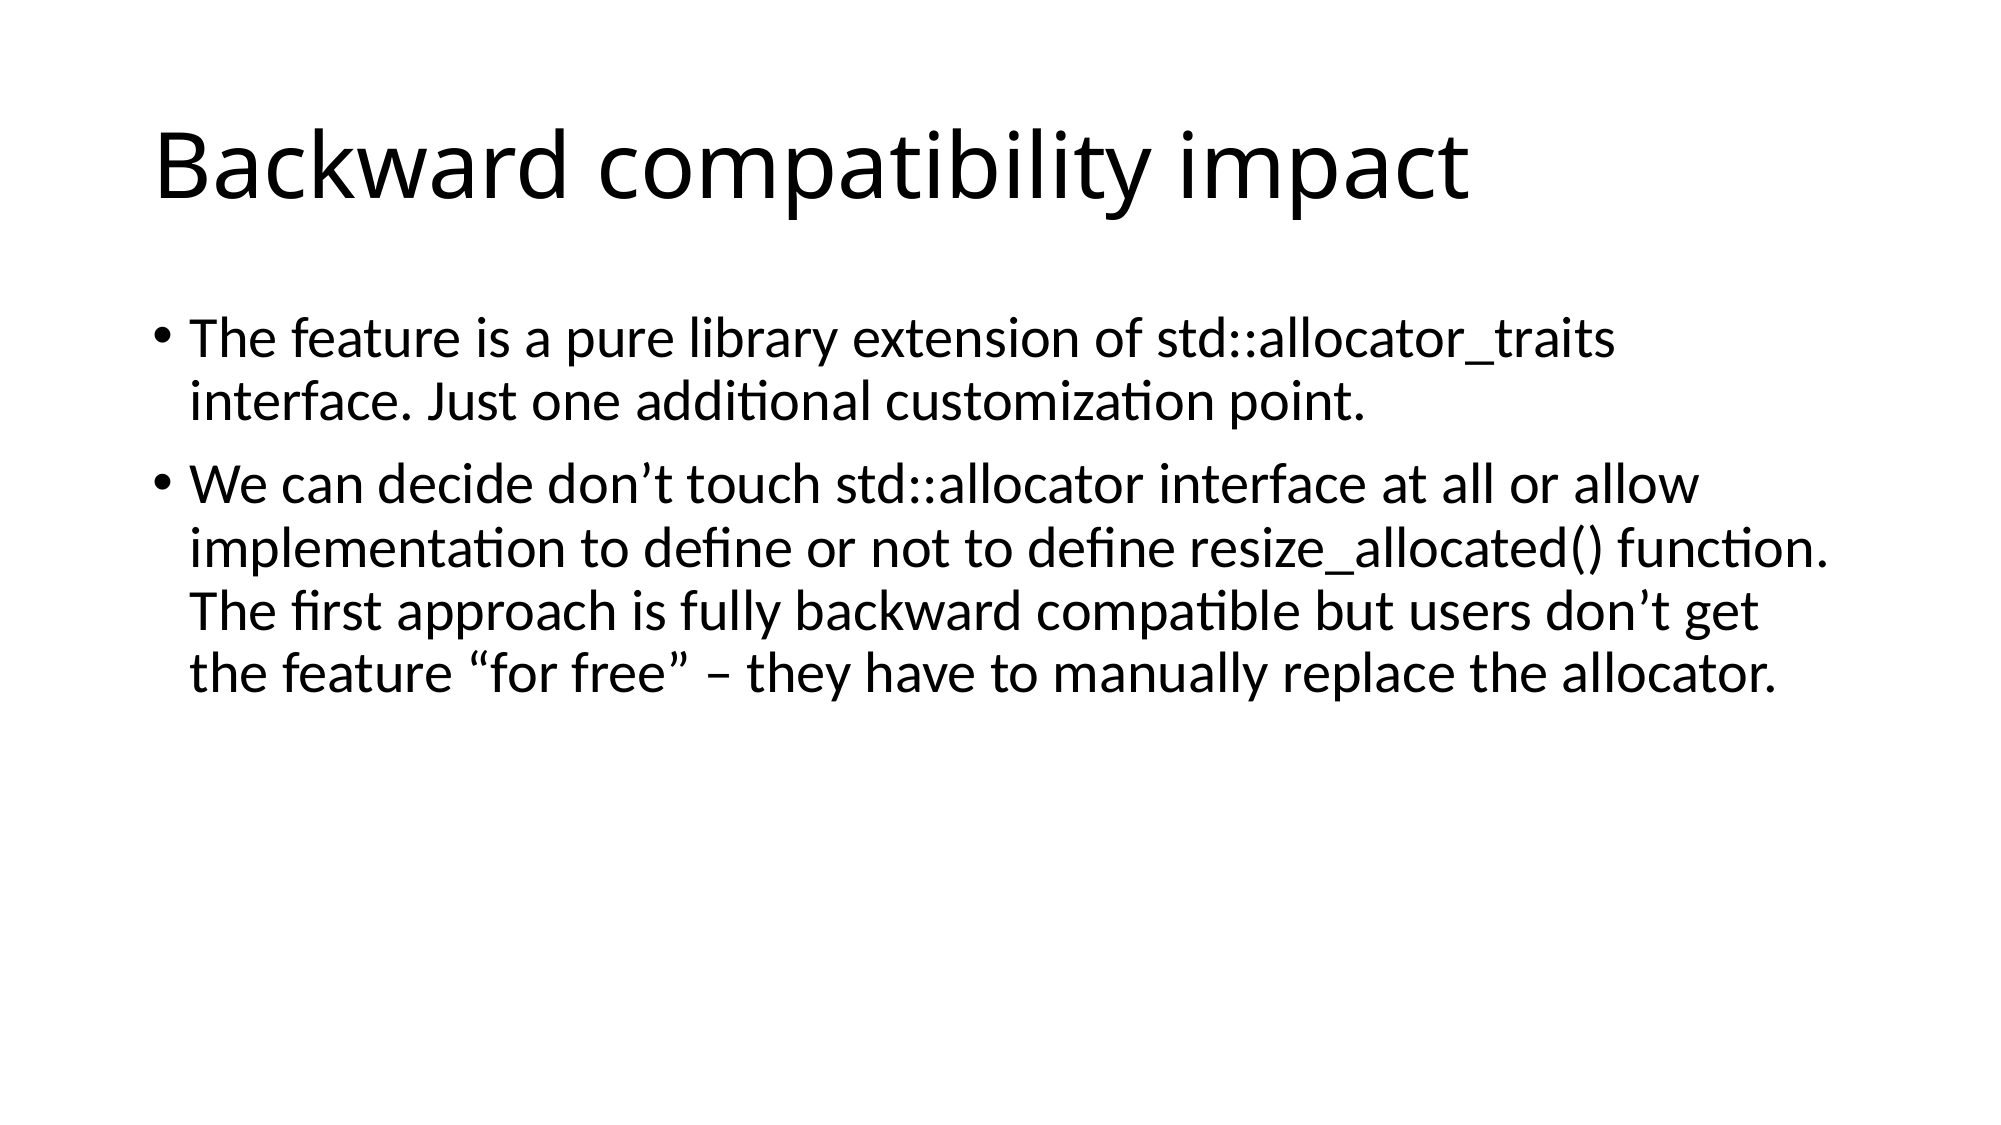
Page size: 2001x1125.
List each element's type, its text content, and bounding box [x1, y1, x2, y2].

list The feature is a pure library extension of std::allocator_traits interface. Just one additional customization point. We can decide don’t touch std::allocator interface at all or allow implementation to define or not to define resize_allocated() function. The first approach is fully backward compatible but users don’t get the feature “for free” – they have to manually replace the allocator. [137, 299, 1863, 1014]
title Backward compatibility impact [137, 59, 1863, 278]
